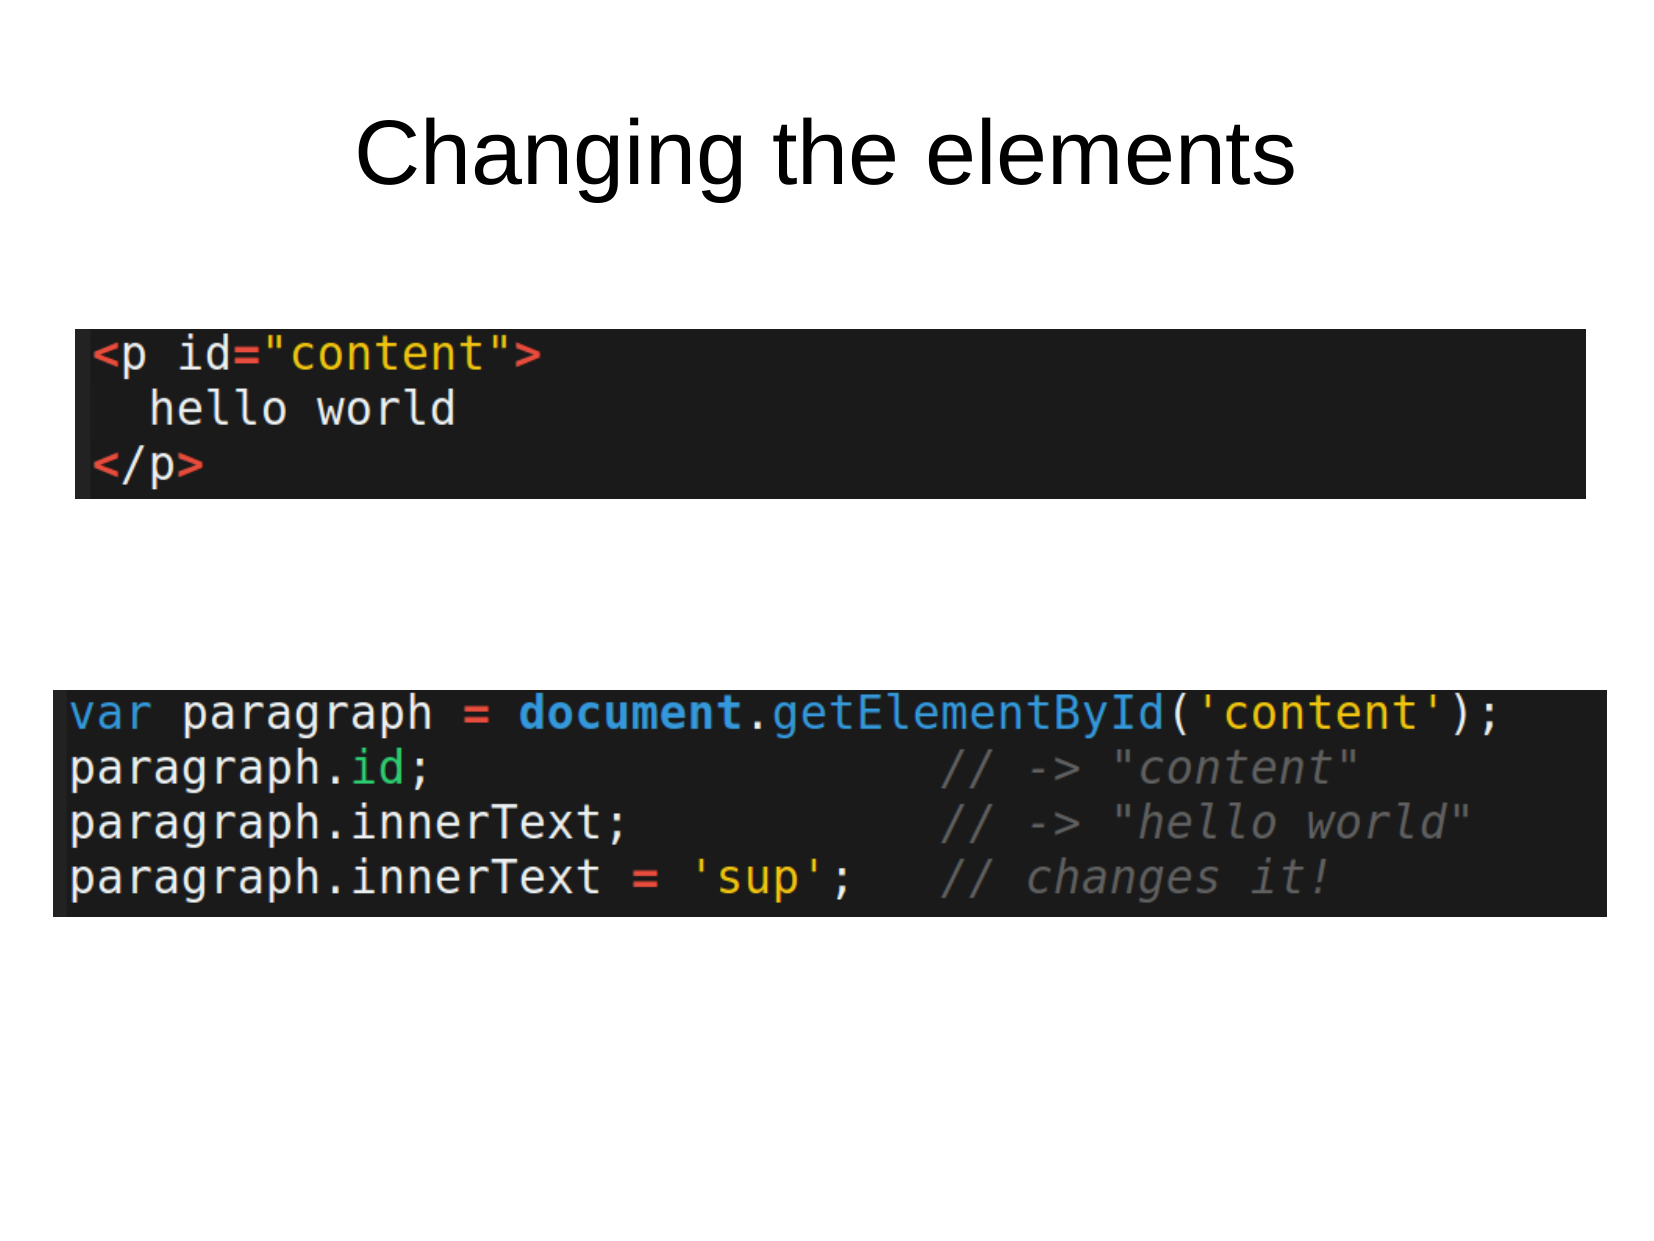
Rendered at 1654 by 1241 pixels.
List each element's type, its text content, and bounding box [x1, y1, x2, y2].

picture [53, 690, 1607, 917]
title Changing the elements [82, 49, 1571, 257]
picture [75, 329, 1586, 499]
